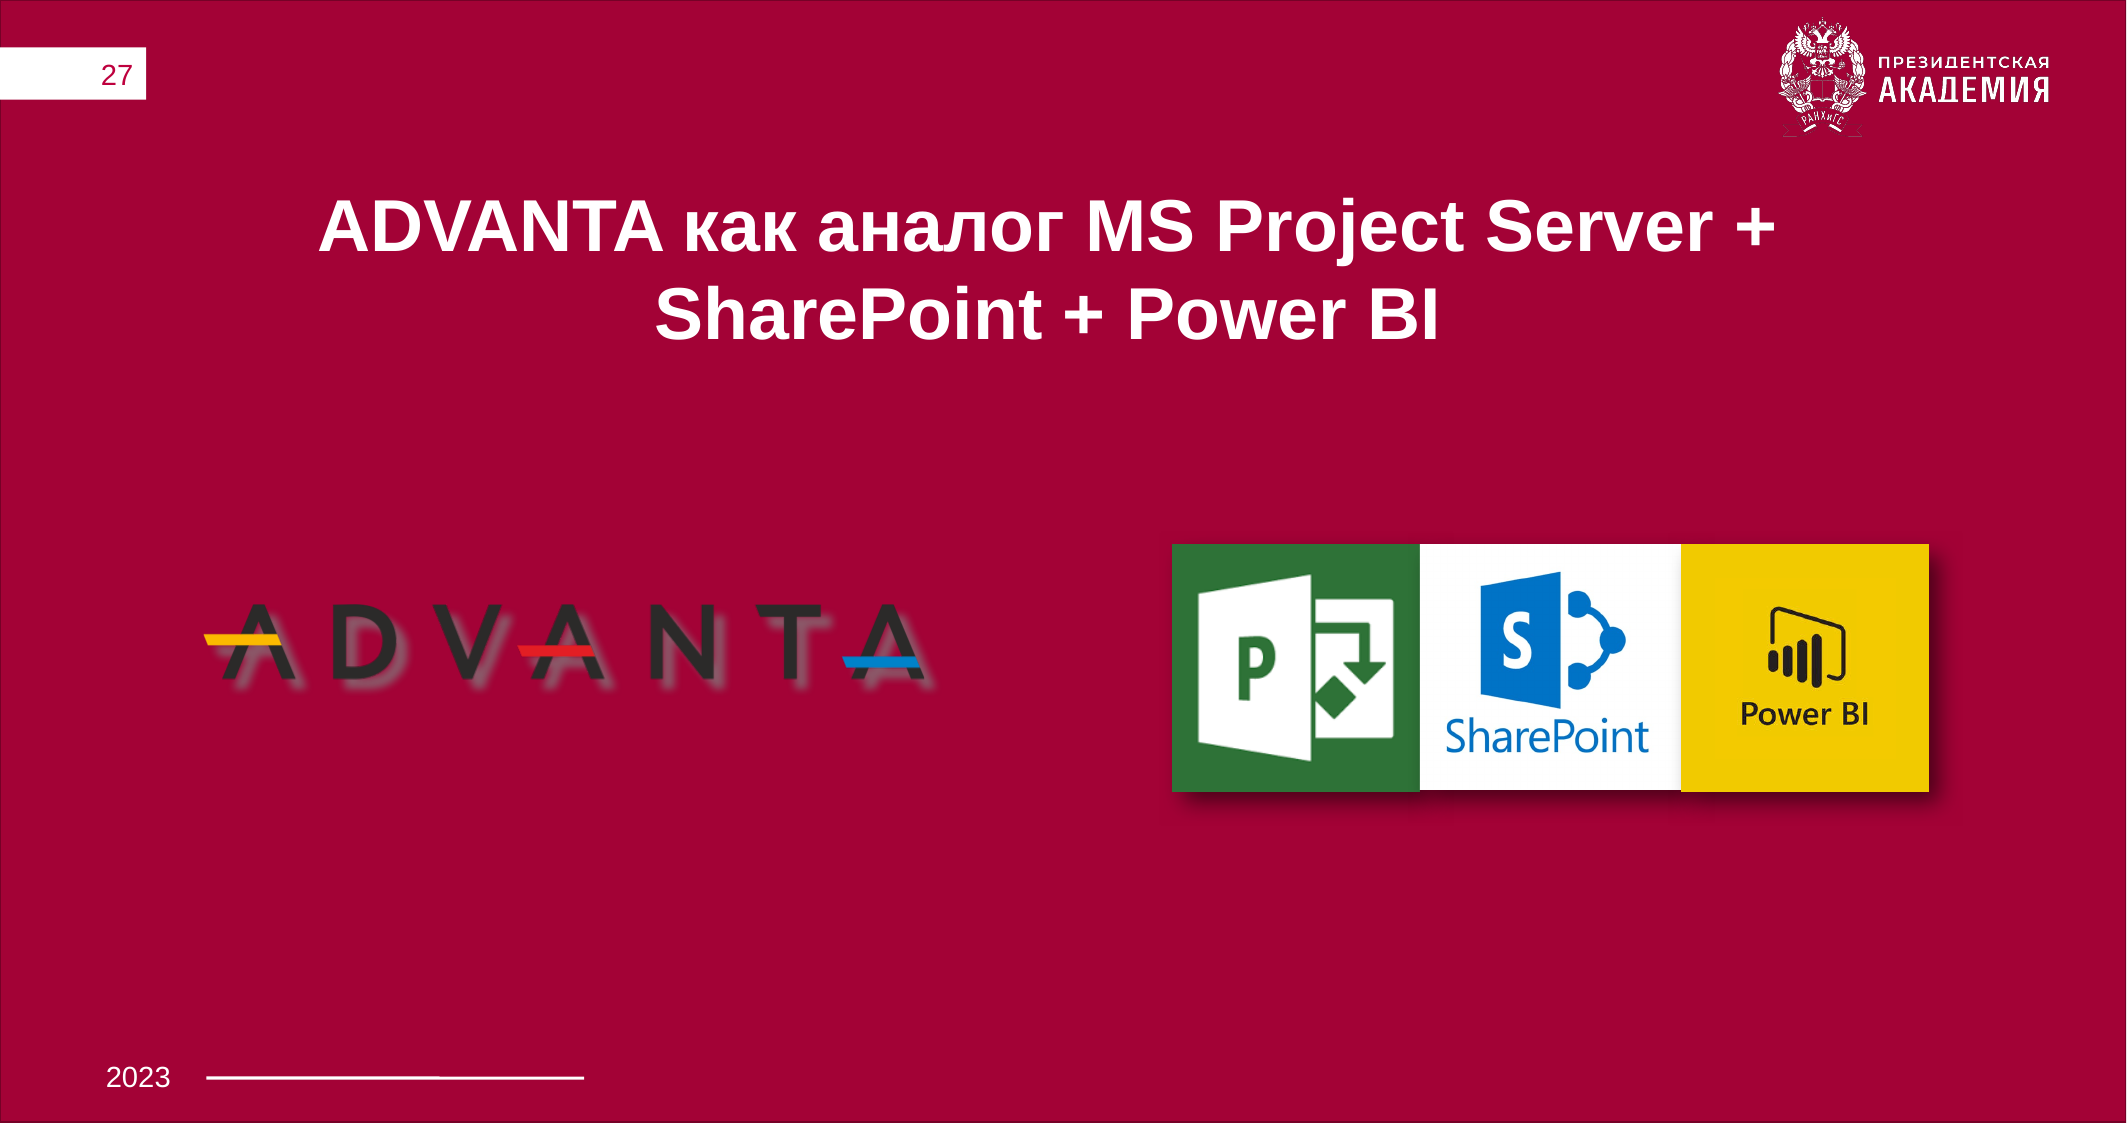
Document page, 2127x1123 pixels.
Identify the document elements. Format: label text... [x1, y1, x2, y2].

slide_number <номер> [0, 43, 149, 104]
picture [1752, 0, 2073, 161]
picture [203, 604, 925, 705]
subtitle ADVANTA как аналог MS Project Server + SharePoint + Power BI [295, 177, 1802, 355]
picture [1172, 544, 1929, 792]
